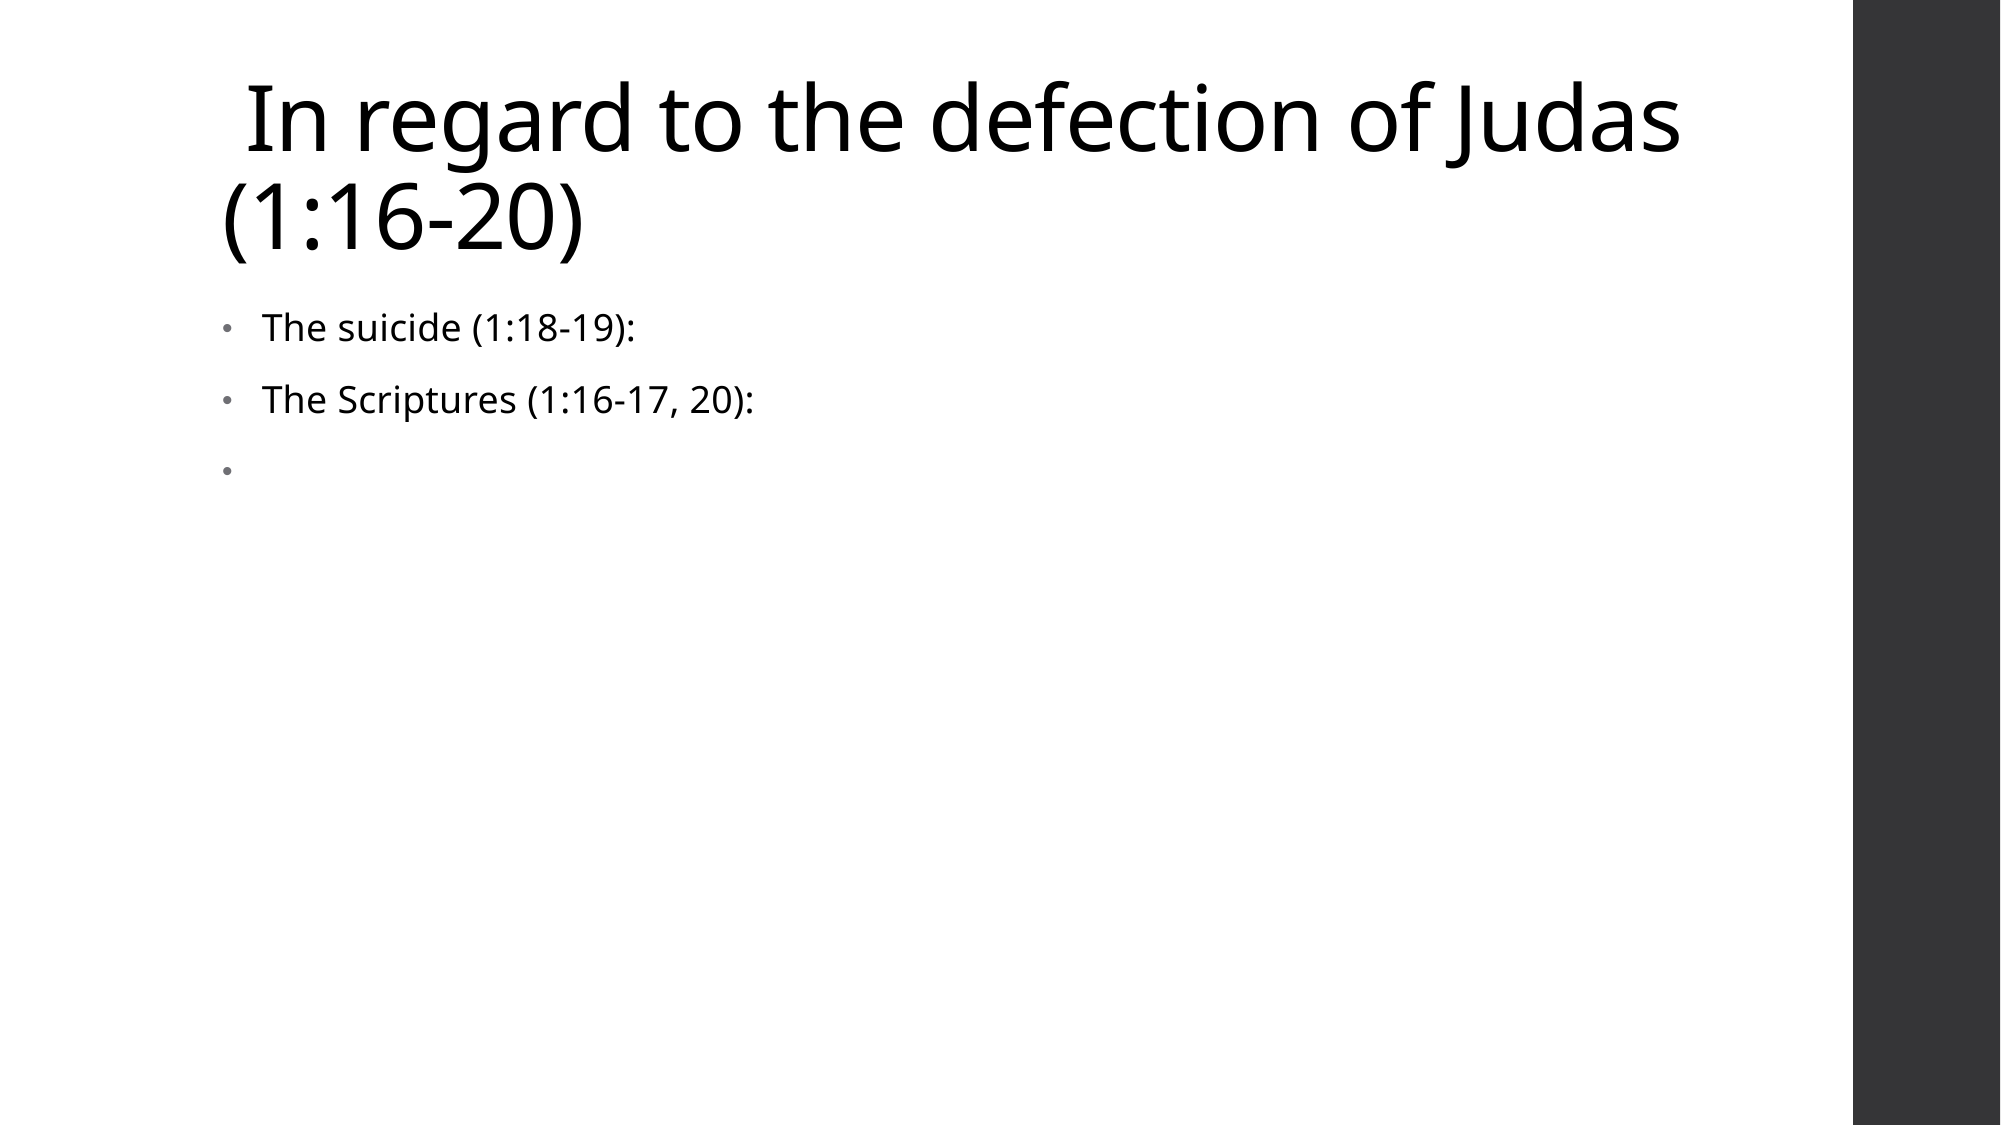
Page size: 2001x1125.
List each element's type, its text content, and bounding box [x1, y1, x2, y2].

title In regard to the defection of Judas (1:16-20) [206, 60, 1797, 278]
list The suicide (1:18-19): The Scriptures (1:16-17, 20): [206, 299, 1617, 1014]
